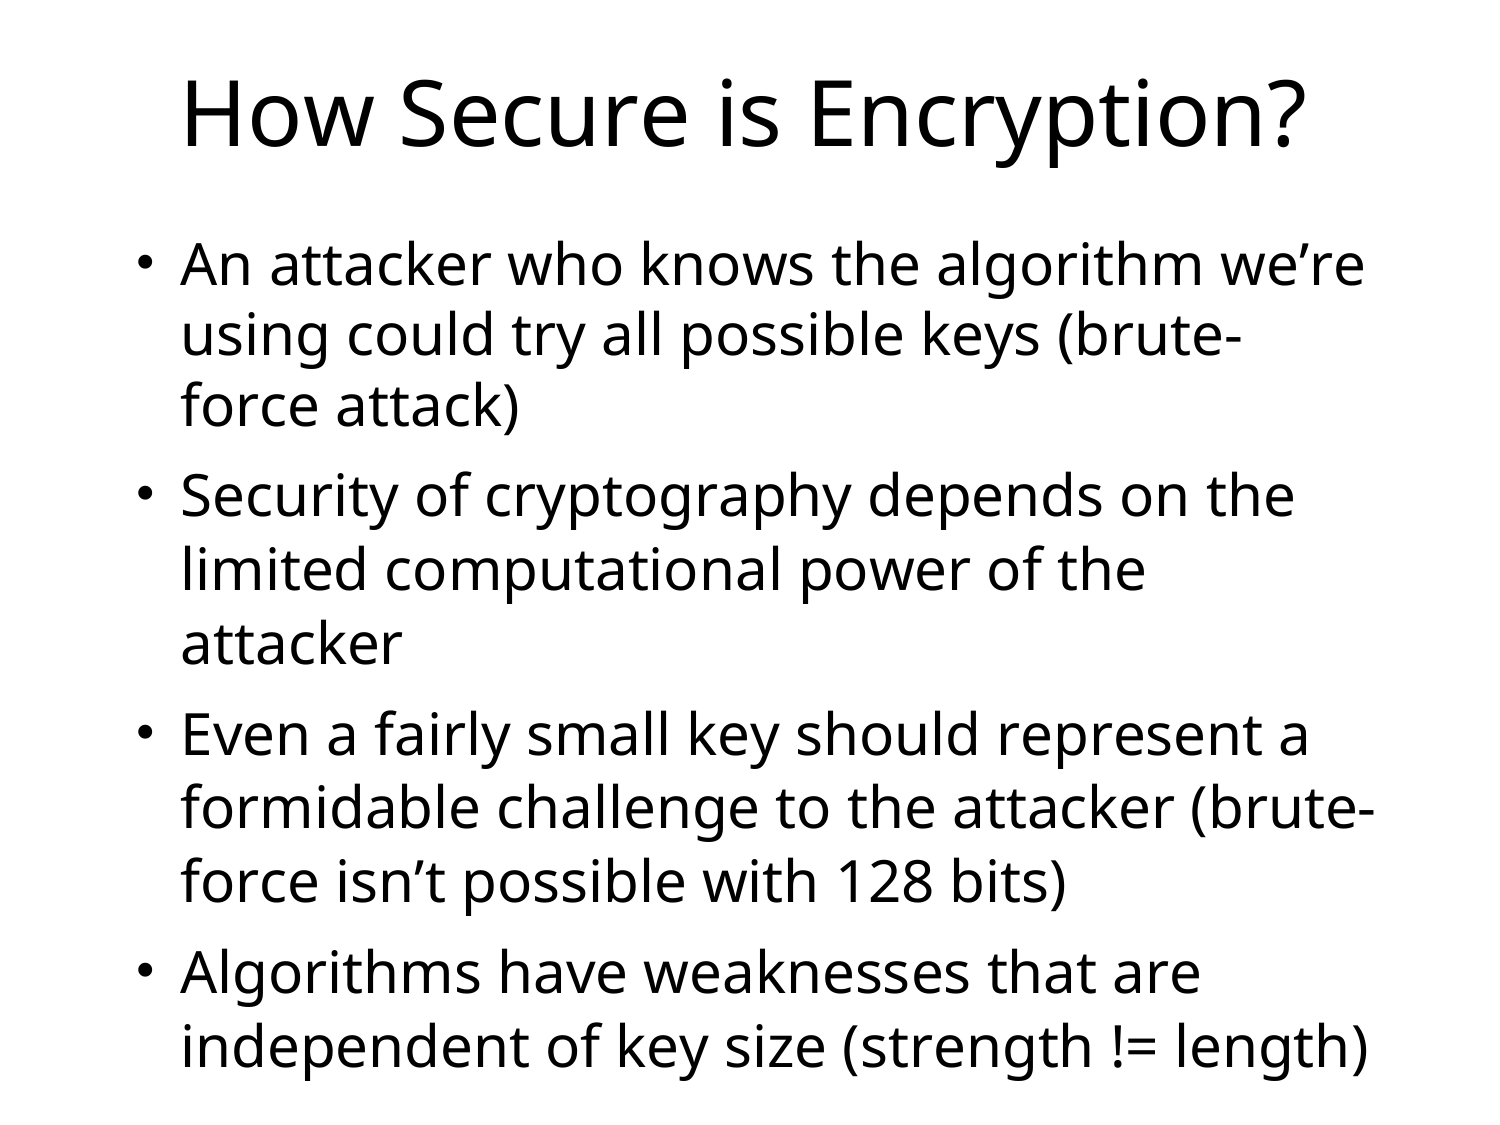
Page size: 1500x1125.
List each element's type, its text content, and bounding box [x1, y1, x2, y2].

title How Secure is Encryption? [106, 15, 1382, 204]
list An attacker who knows the algorithm we’re using could try all possible keys (brute-force attack) Security of cryptography depends on the limited computational power of the attacker Even a fairly small key should represent a formidable challenge to the attacker (brute-force isn’t possible with 128 bits) Algorithms have weaknesses that are independent of key size (strength != length) [120, 218, 1396, 1125]
